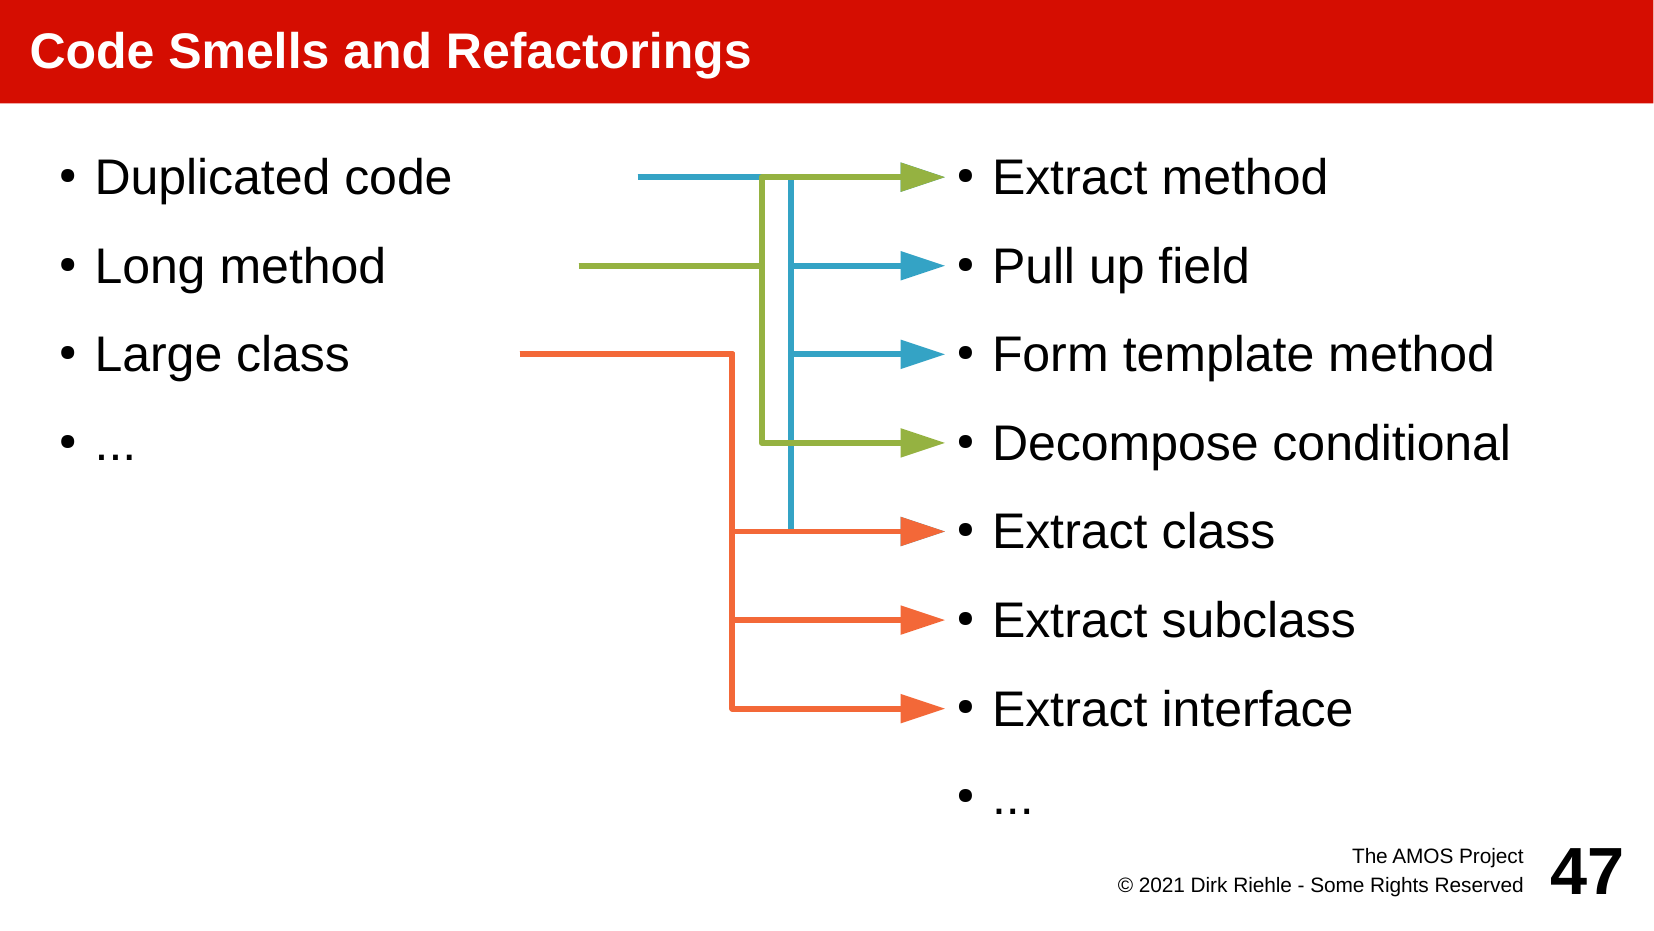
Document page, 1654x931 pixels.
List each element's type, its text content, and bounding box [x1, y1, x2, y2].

title Code Smells and Refactorings [0, 0, 1654, 104]
text_box Decompose conditional [944, 398, 1536, 488]
text_box Large class [47, 310, 520, 399]
text_box Extract class [944, 488, 1536, 576]
text_box Duplicated code [47, 132, 638, 222]
text_box ... [47, 398, 638, 488]
text_box Extract interface [944, 665, 1536, 753]
text_box ... [944, 753, 1536, 842]
text_box Extract method [944, 132, 1536, 222]
text_box Extract subclass [944, 576, 1536, 665]
text_box Form template method [944, 311, 1536, 398]
text_box Long method [47, 222, 579, 311]
text_box Pull up field [944, 222, 1536, 311]
